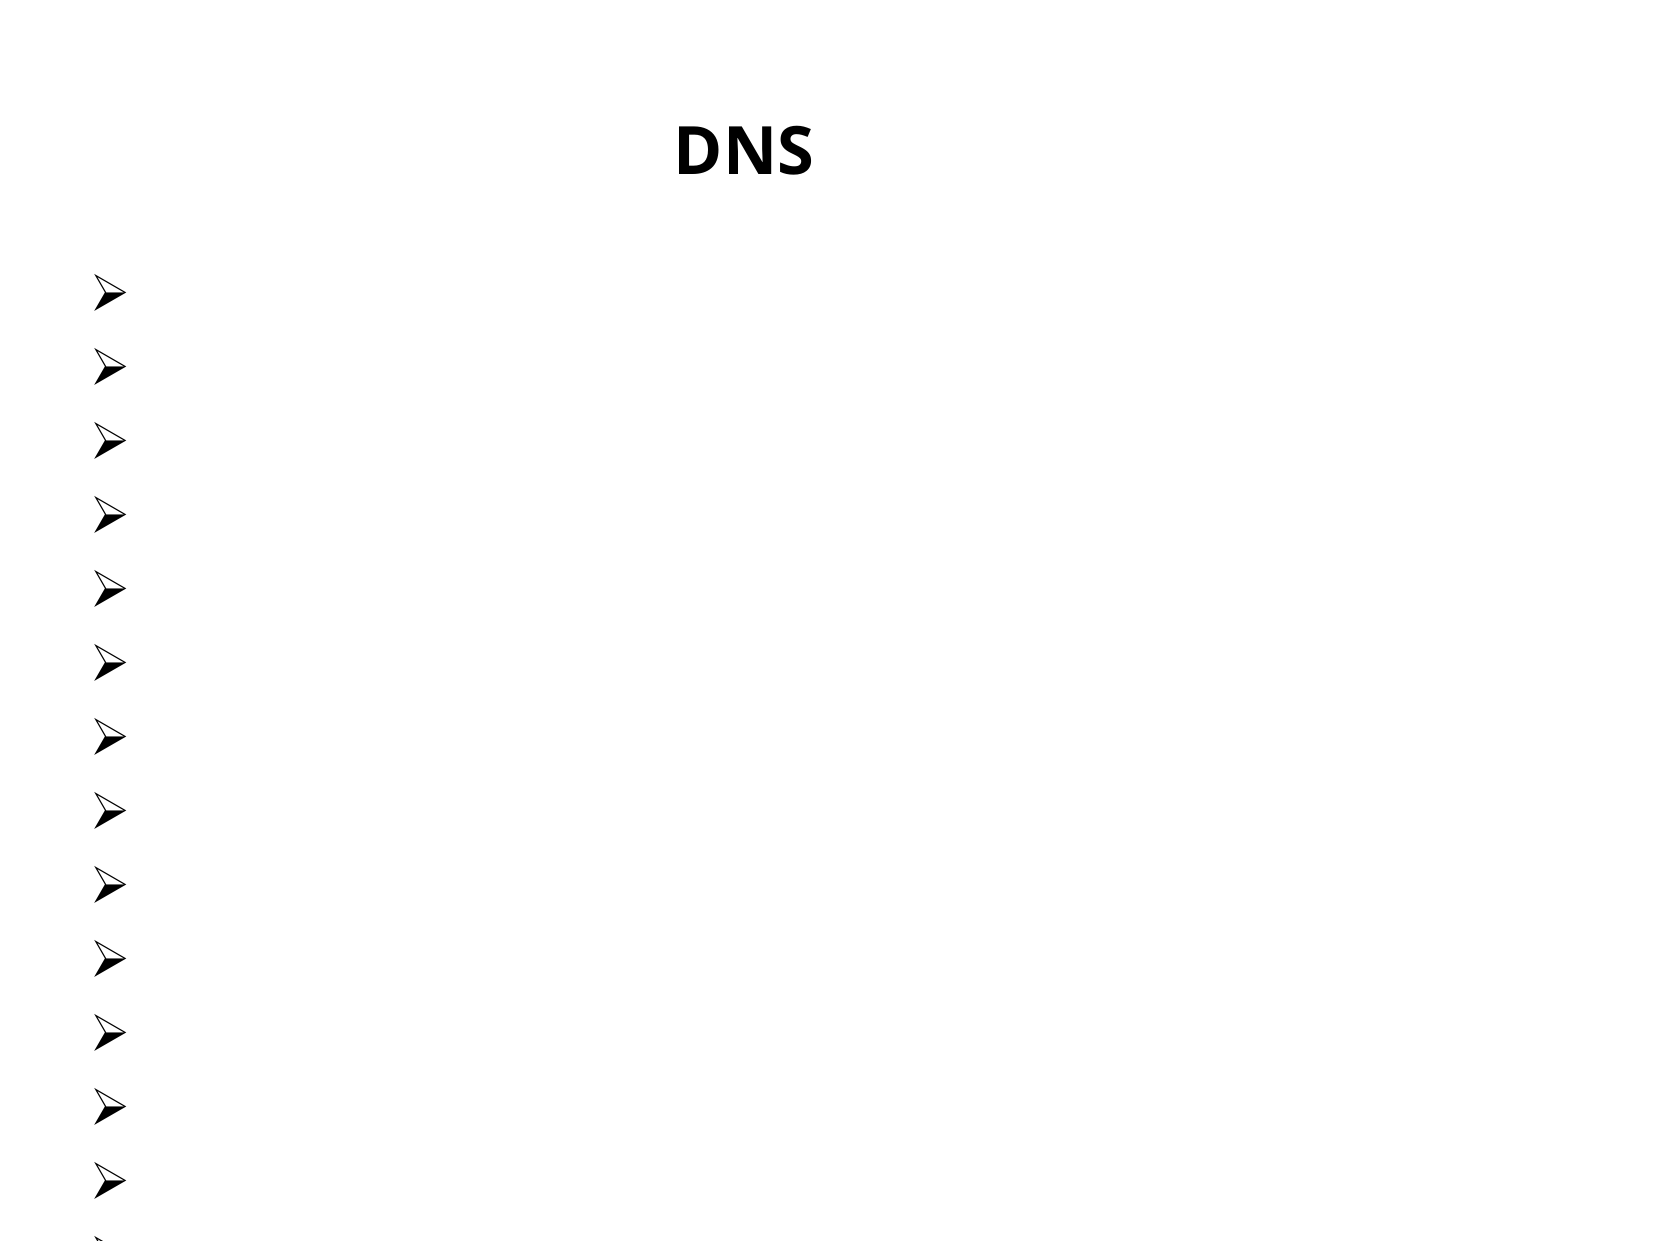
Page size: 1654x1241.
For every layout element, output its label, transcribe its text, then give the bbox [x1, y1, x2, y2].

title DNS [0, 49, 1489, 257]
text_box Internet Corporation For Assigned Names and Numbers IANA is now part of it Handles ccTLDs Handles gTLDs Handles the Root zone Country level domains .bg, .co.za, .co.uk, .edu.us Top-level domains .com, .net, .org, .edu, .gov, .mil .biz, .name, .info Instances of J and L root servers are hosted in Sofia [75, 255, 1424, 1241]
